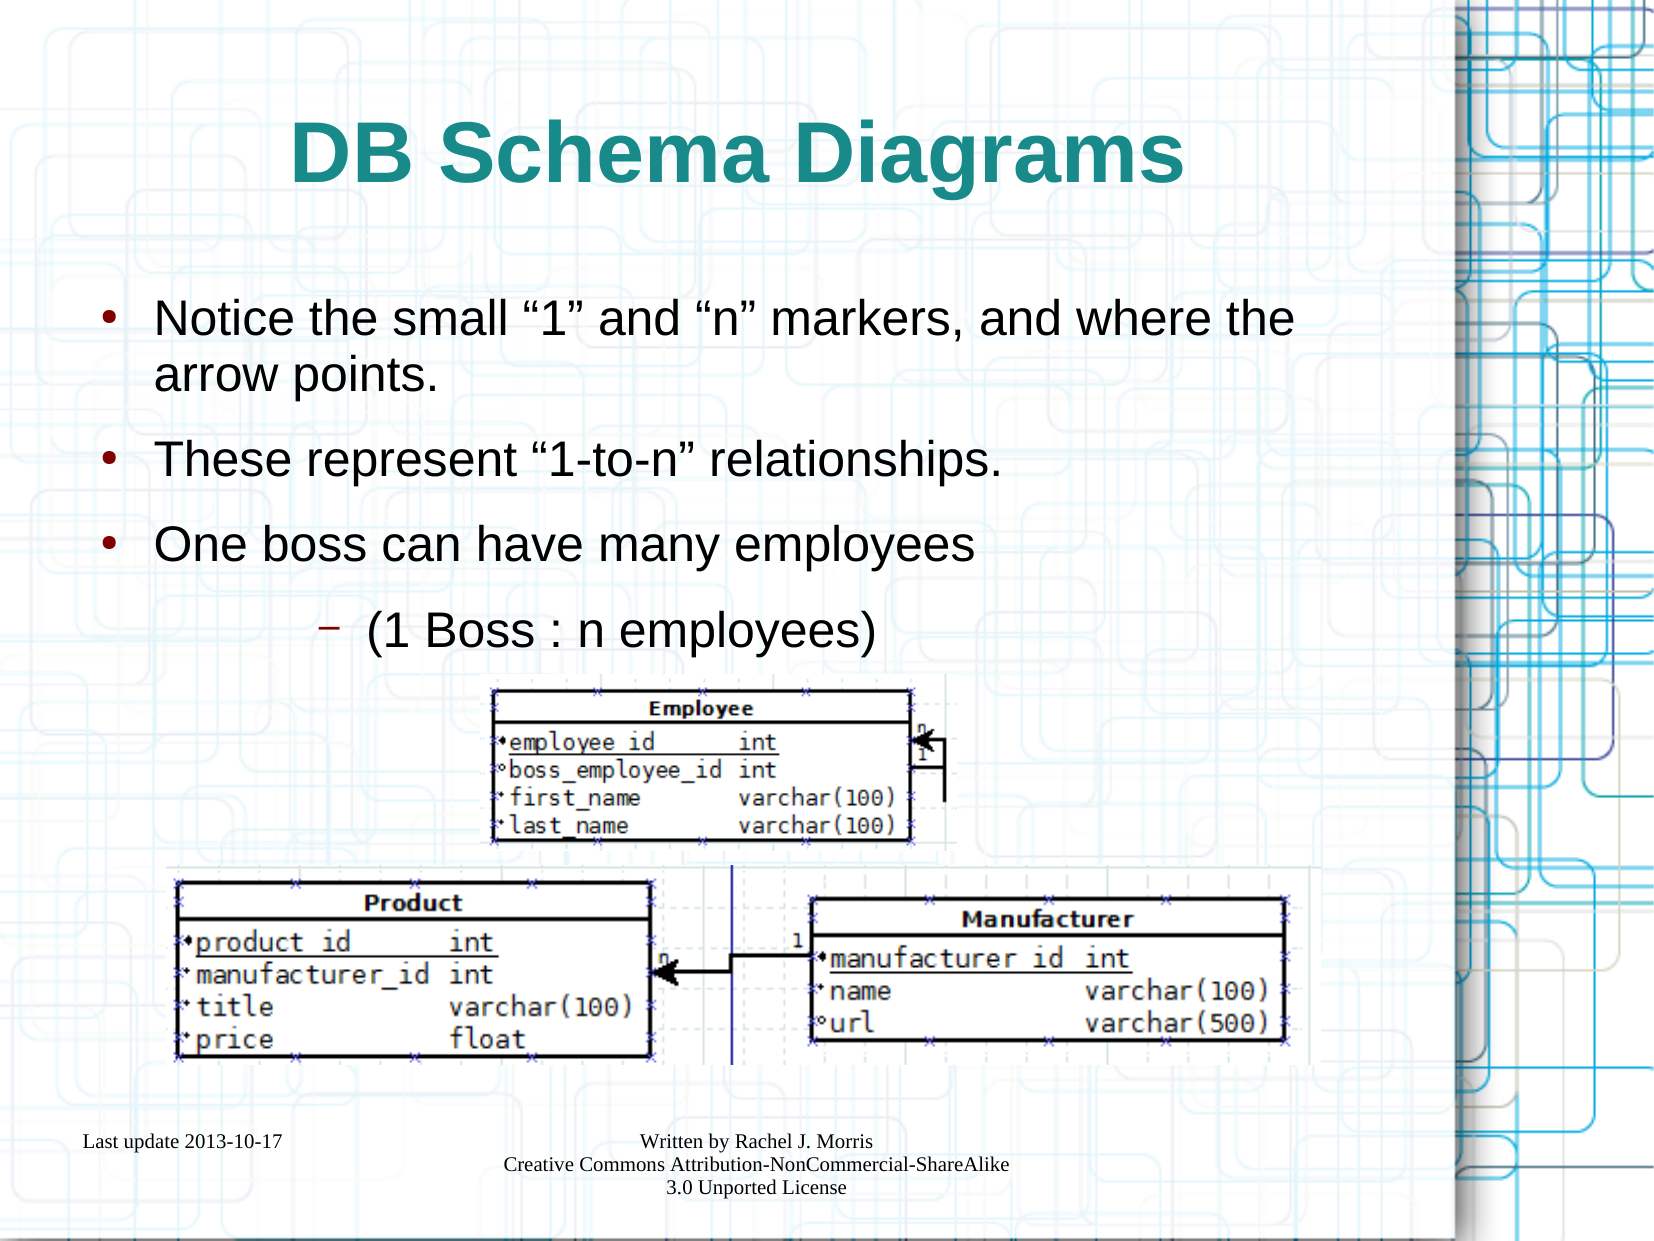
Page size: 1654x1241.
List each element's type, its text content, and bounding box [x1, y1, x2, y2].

picture [0, 0, 1654, 1241]
list Notice the small “1” and “n” markers, and where the arrow points. These represent “1-to-n” relationships. One boss can have many employees (1 Boss : n employees) [82, 290, 1418, 658]
title DB Schema Diagrams [59, 49, 1418, 257]
